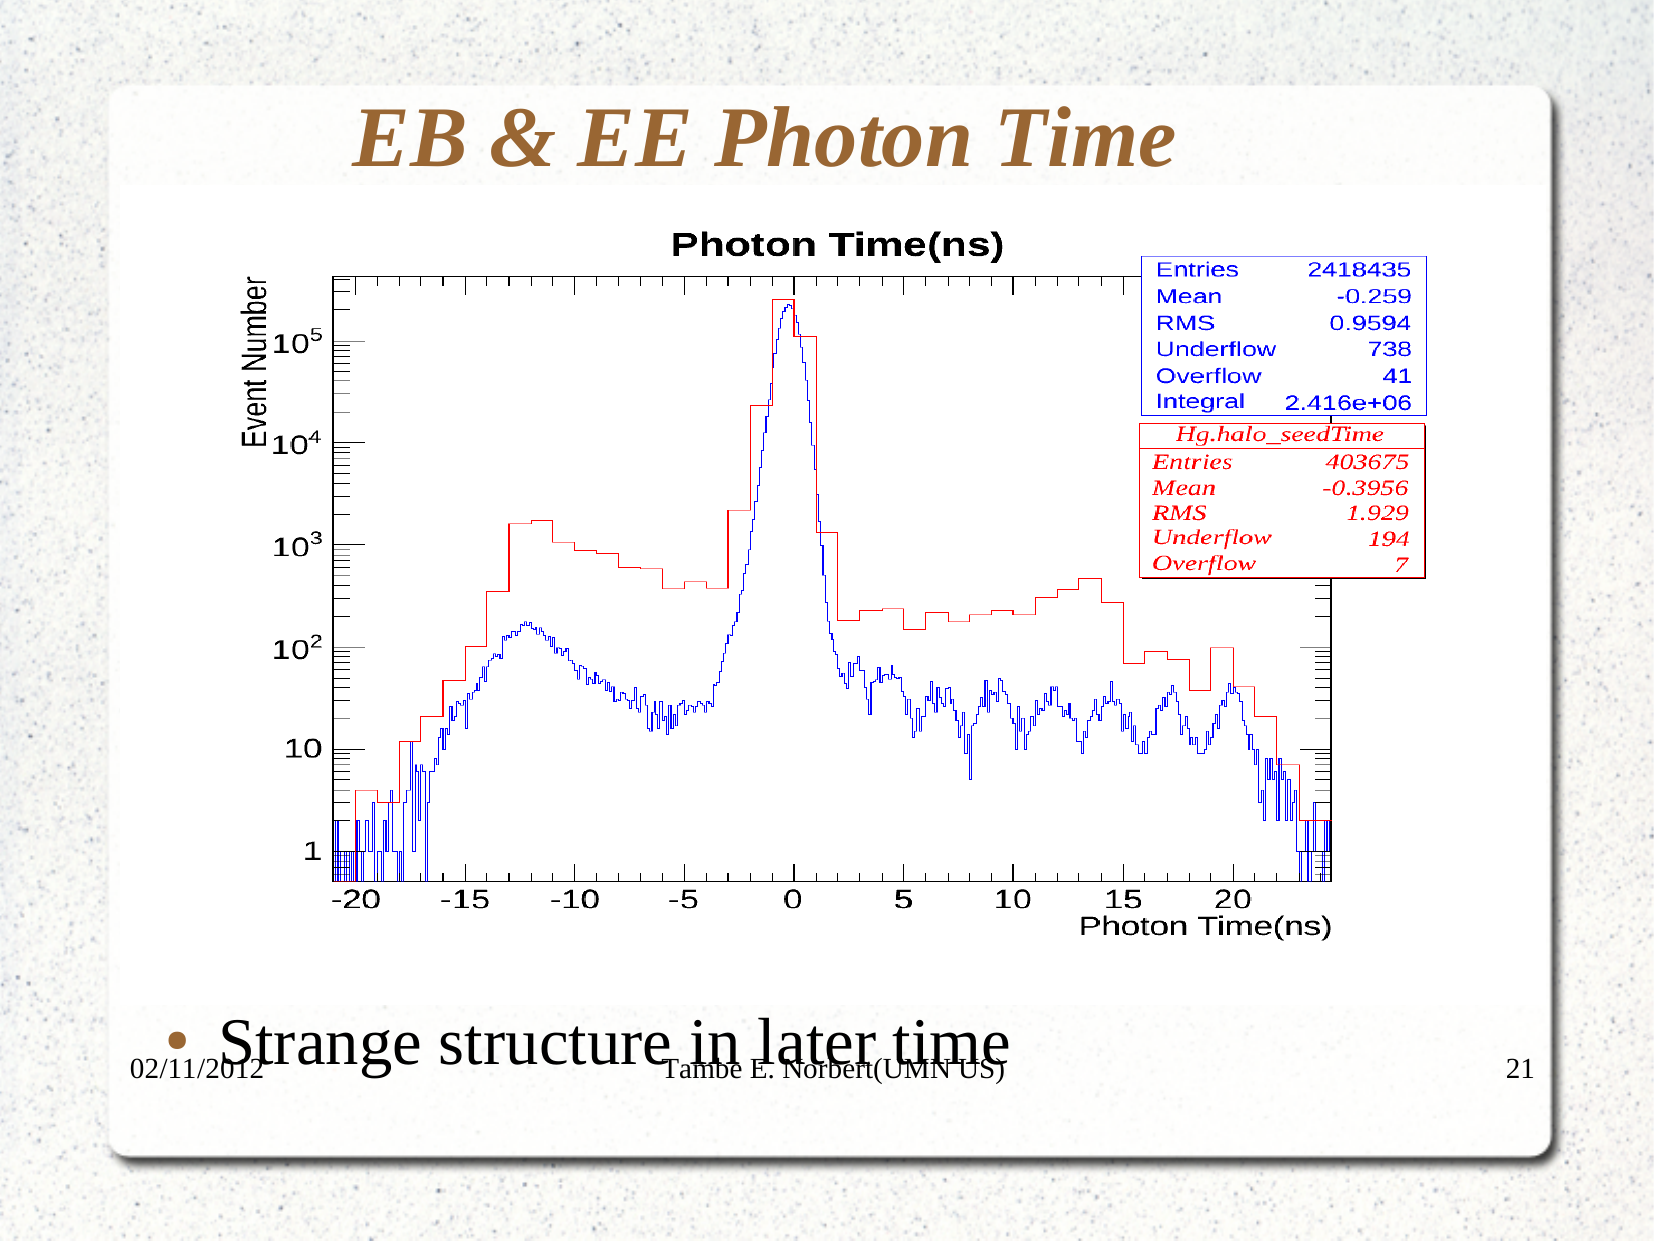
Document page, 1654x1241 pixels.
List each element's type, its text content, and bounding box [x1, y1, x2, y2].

title EB & EE Photon Time [270, 90, 1261, 185]
list Strange structure in later time [147, 1006, 1381, 1080]
picture [0, 0, 1654, 1241]
